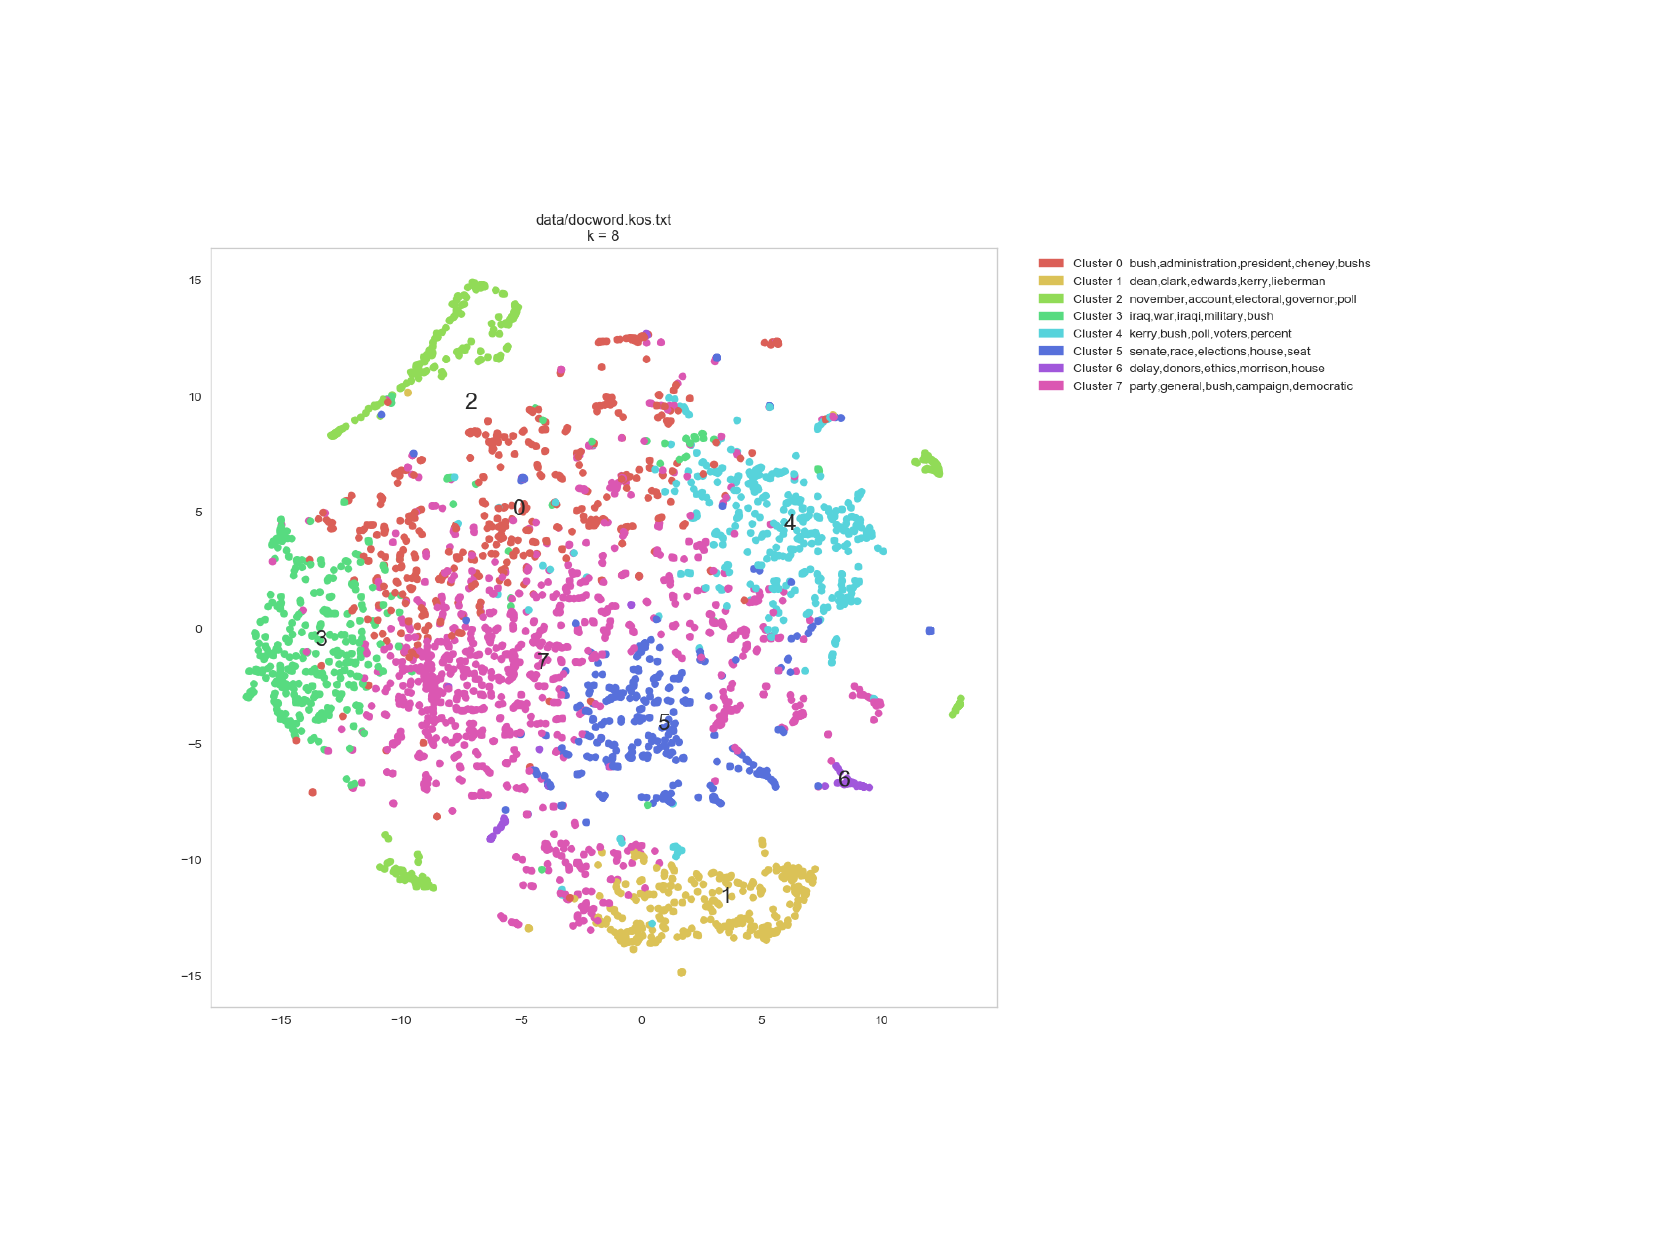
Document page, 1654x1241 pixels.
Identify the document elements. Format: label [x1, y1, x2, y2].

picture [3, 129, 1654, 1115]
